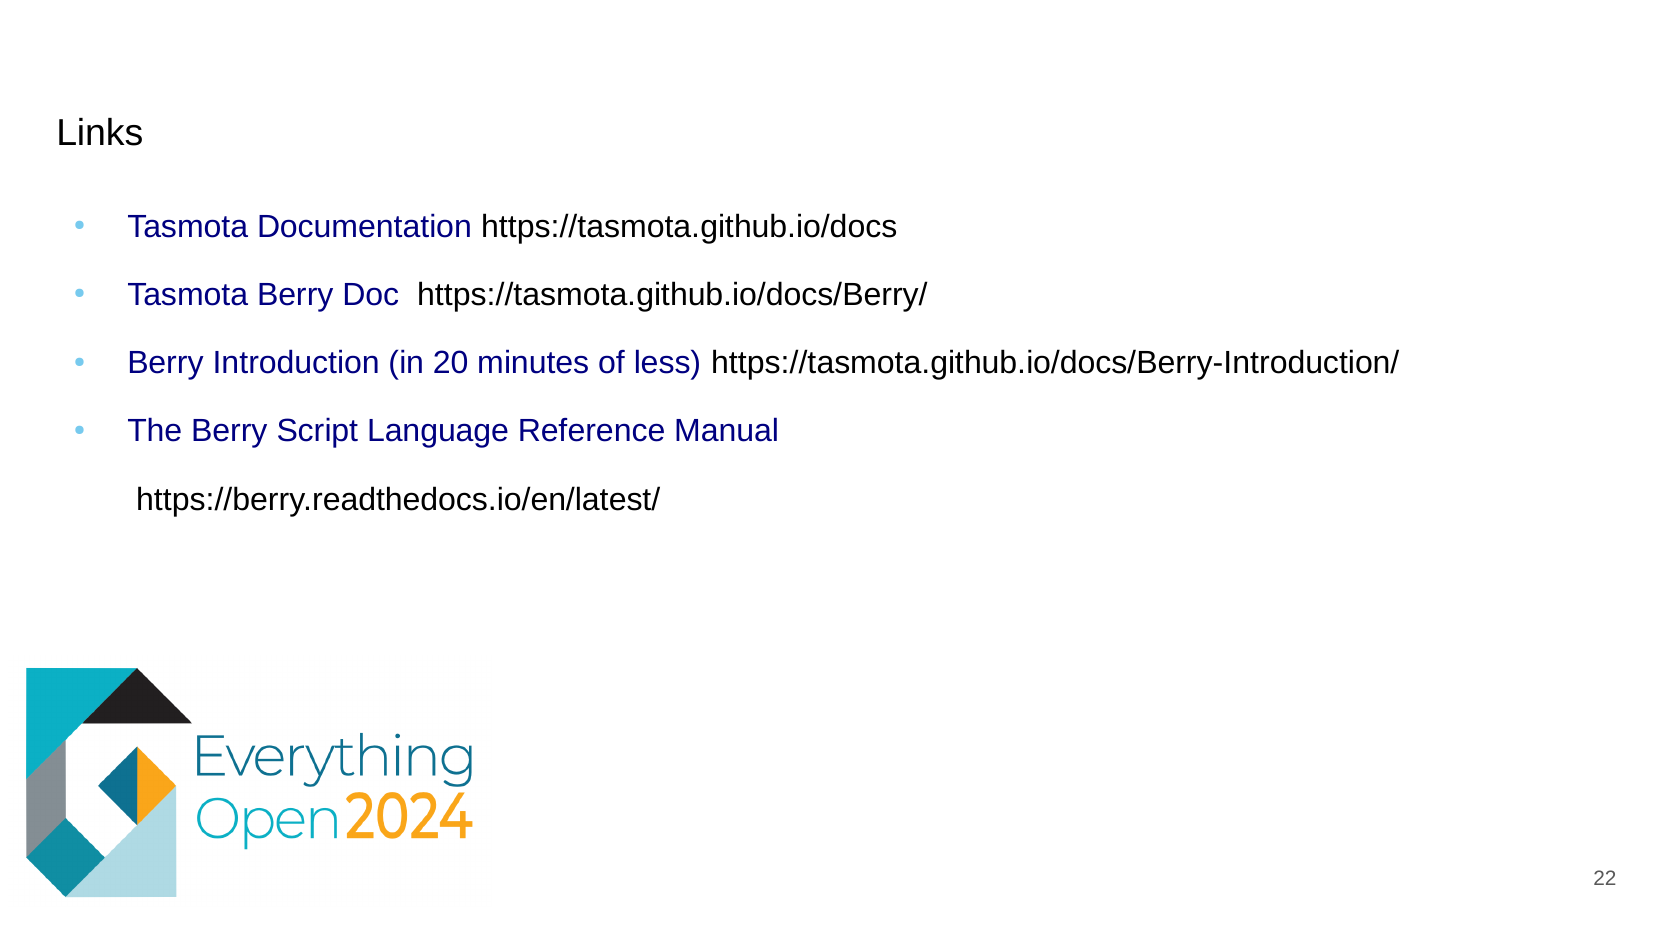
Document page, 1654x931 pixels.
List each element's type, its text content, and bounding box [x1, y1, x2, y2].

title Links [56, 80, 1598, 184]
list Tasmota Documentation https://tasmota.github.io/docs Tasmota Berry Doc https://tasmota.github.io/docs/Berry/ Berry Introduction (in 20 minutes of less) https://tasmota.github.io/docs/Berry-Introduction/ The Berry Script Language Reference Manual https://berry.readthedocs.io/en/latest/ [56, 208, 1598, 827]
picture [8, 655, 492, 907]
